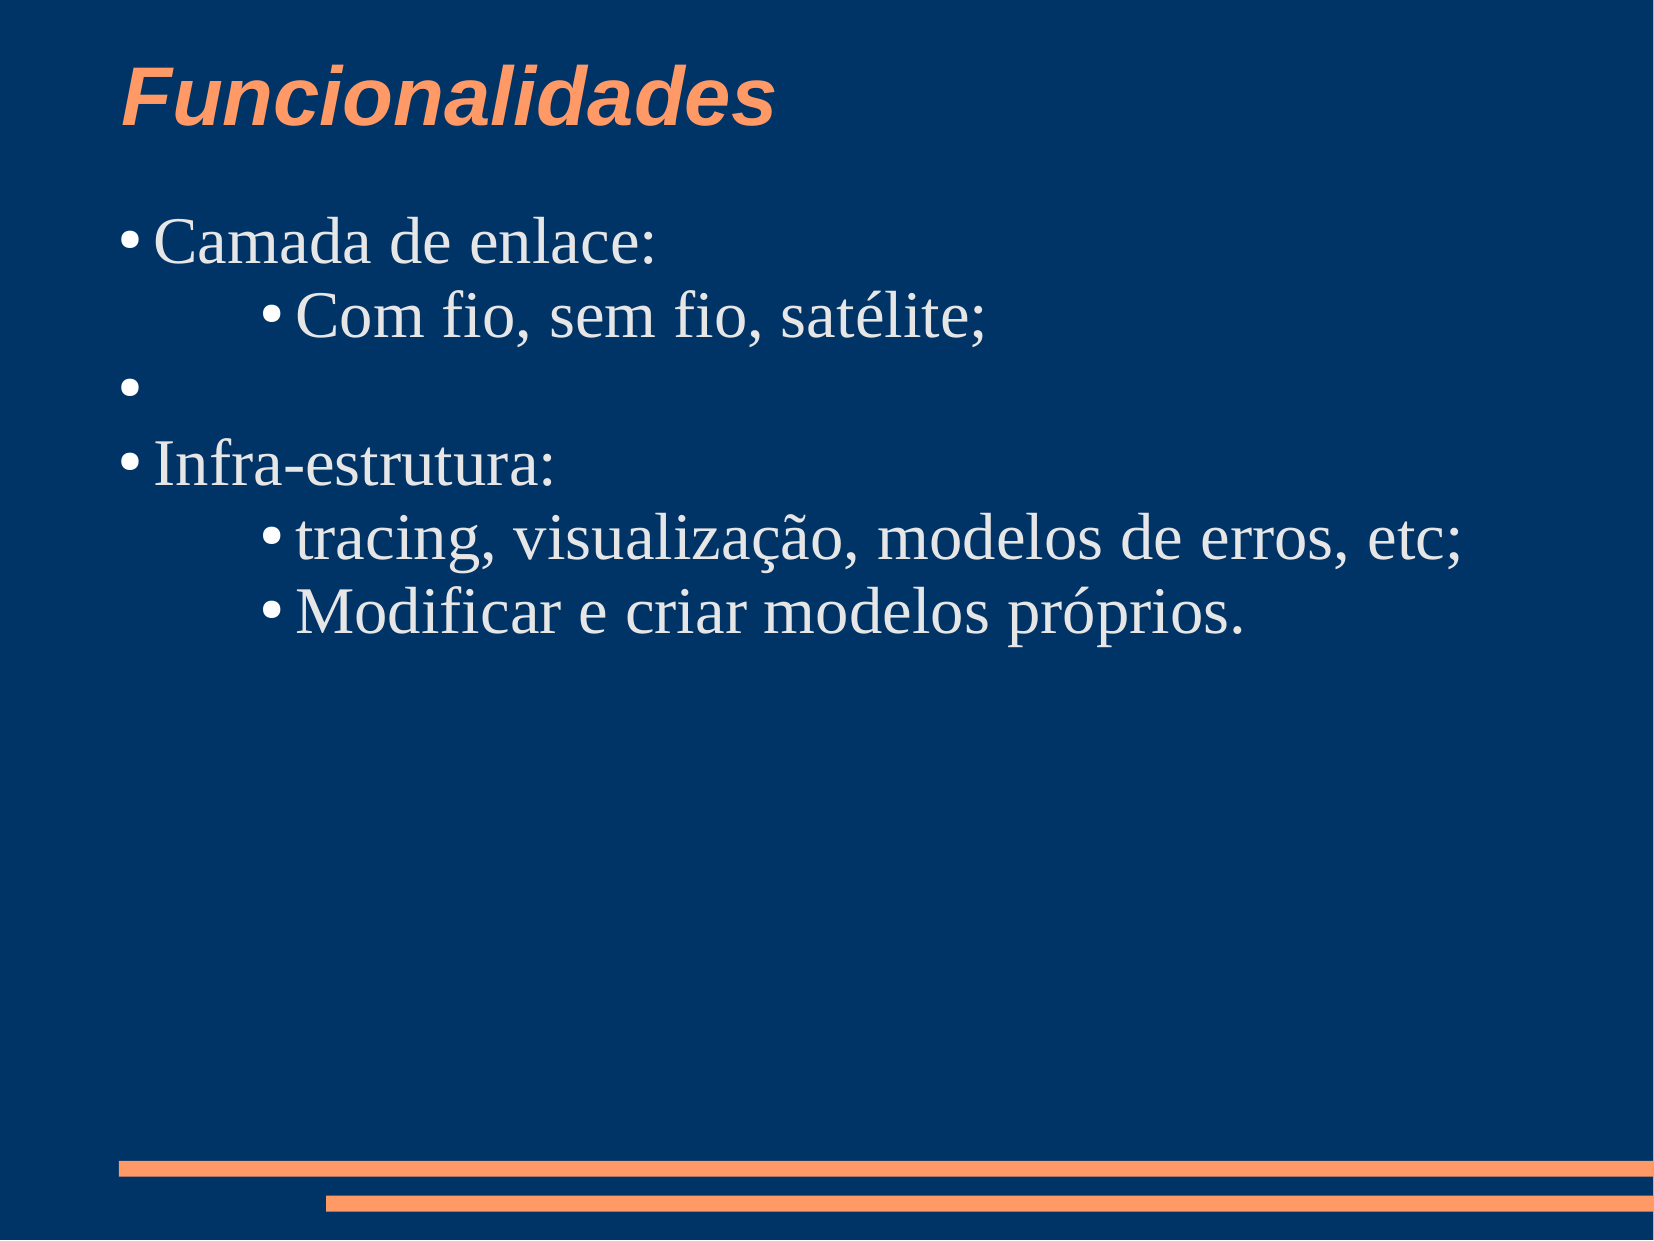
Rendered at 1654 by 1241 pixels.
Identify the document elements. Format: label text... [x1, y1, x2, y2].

list Camada de enlace: Com fio, sem fio, satélite; Infra-estrutura: tracing, visualização, modelos de erros, etc; Modificar e criar modelos próprios. [47, 203, 1579, 1014]
title Funcionalidades [121, 0, 1534, 201]
